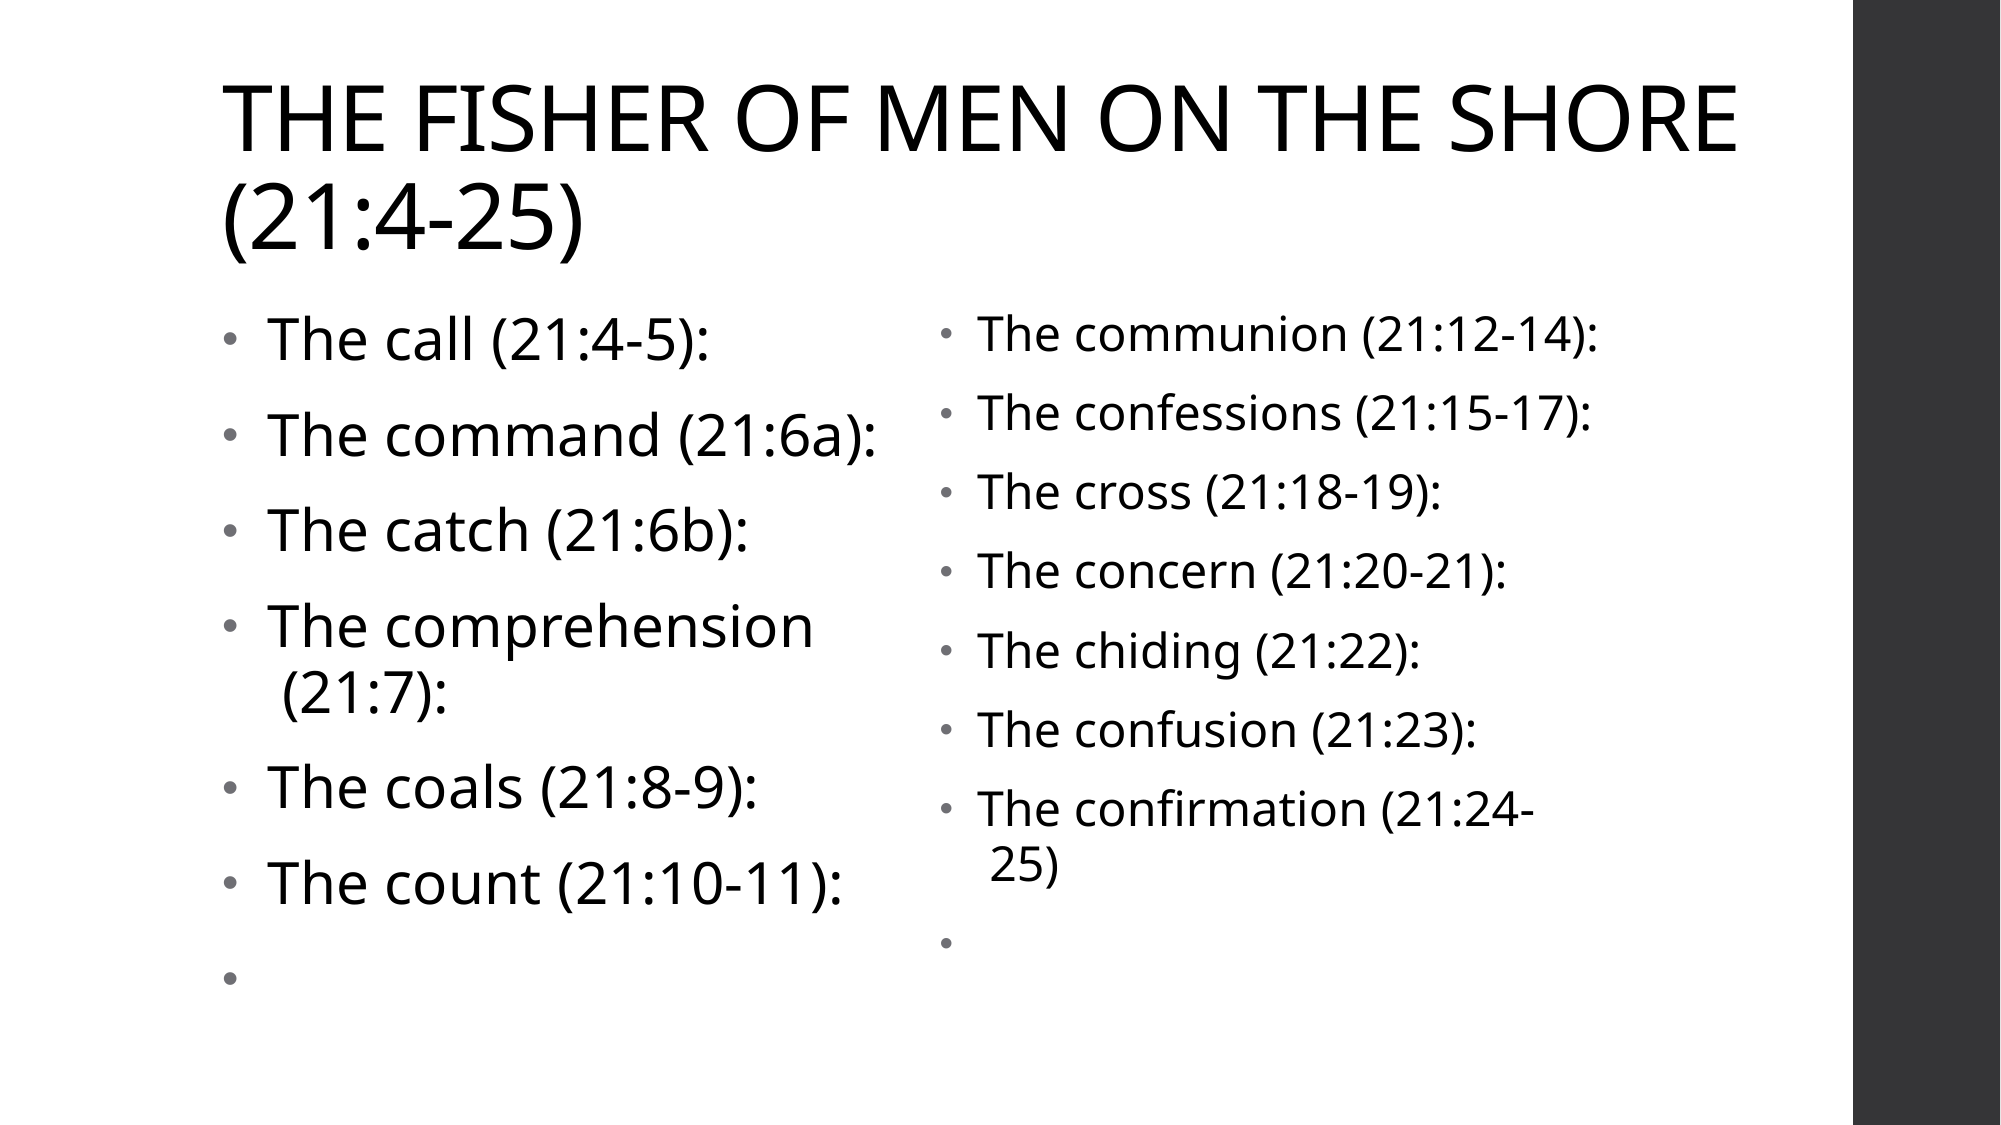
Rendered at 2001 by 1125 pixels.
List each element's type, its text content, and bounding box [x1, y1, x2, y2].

list The communion (21:12-14): The confessions (21:15-17): The cross (21:18-19): The concern (21:20-21): The chiding (21:22): The confusion (21:23): The confirmation (21:24-25) [924, 299, 1617, 1014]
list The call (21:4-5): The command (21:6a): The catch (21:6b): The comprehension (21:7): The coals (21:8-9): The count (21:10-11): [207, 299, 900, 1014]
title THE FISHER OF MEN ON THE SHORE (21:4-25) [206, 60, 1797, 278]
